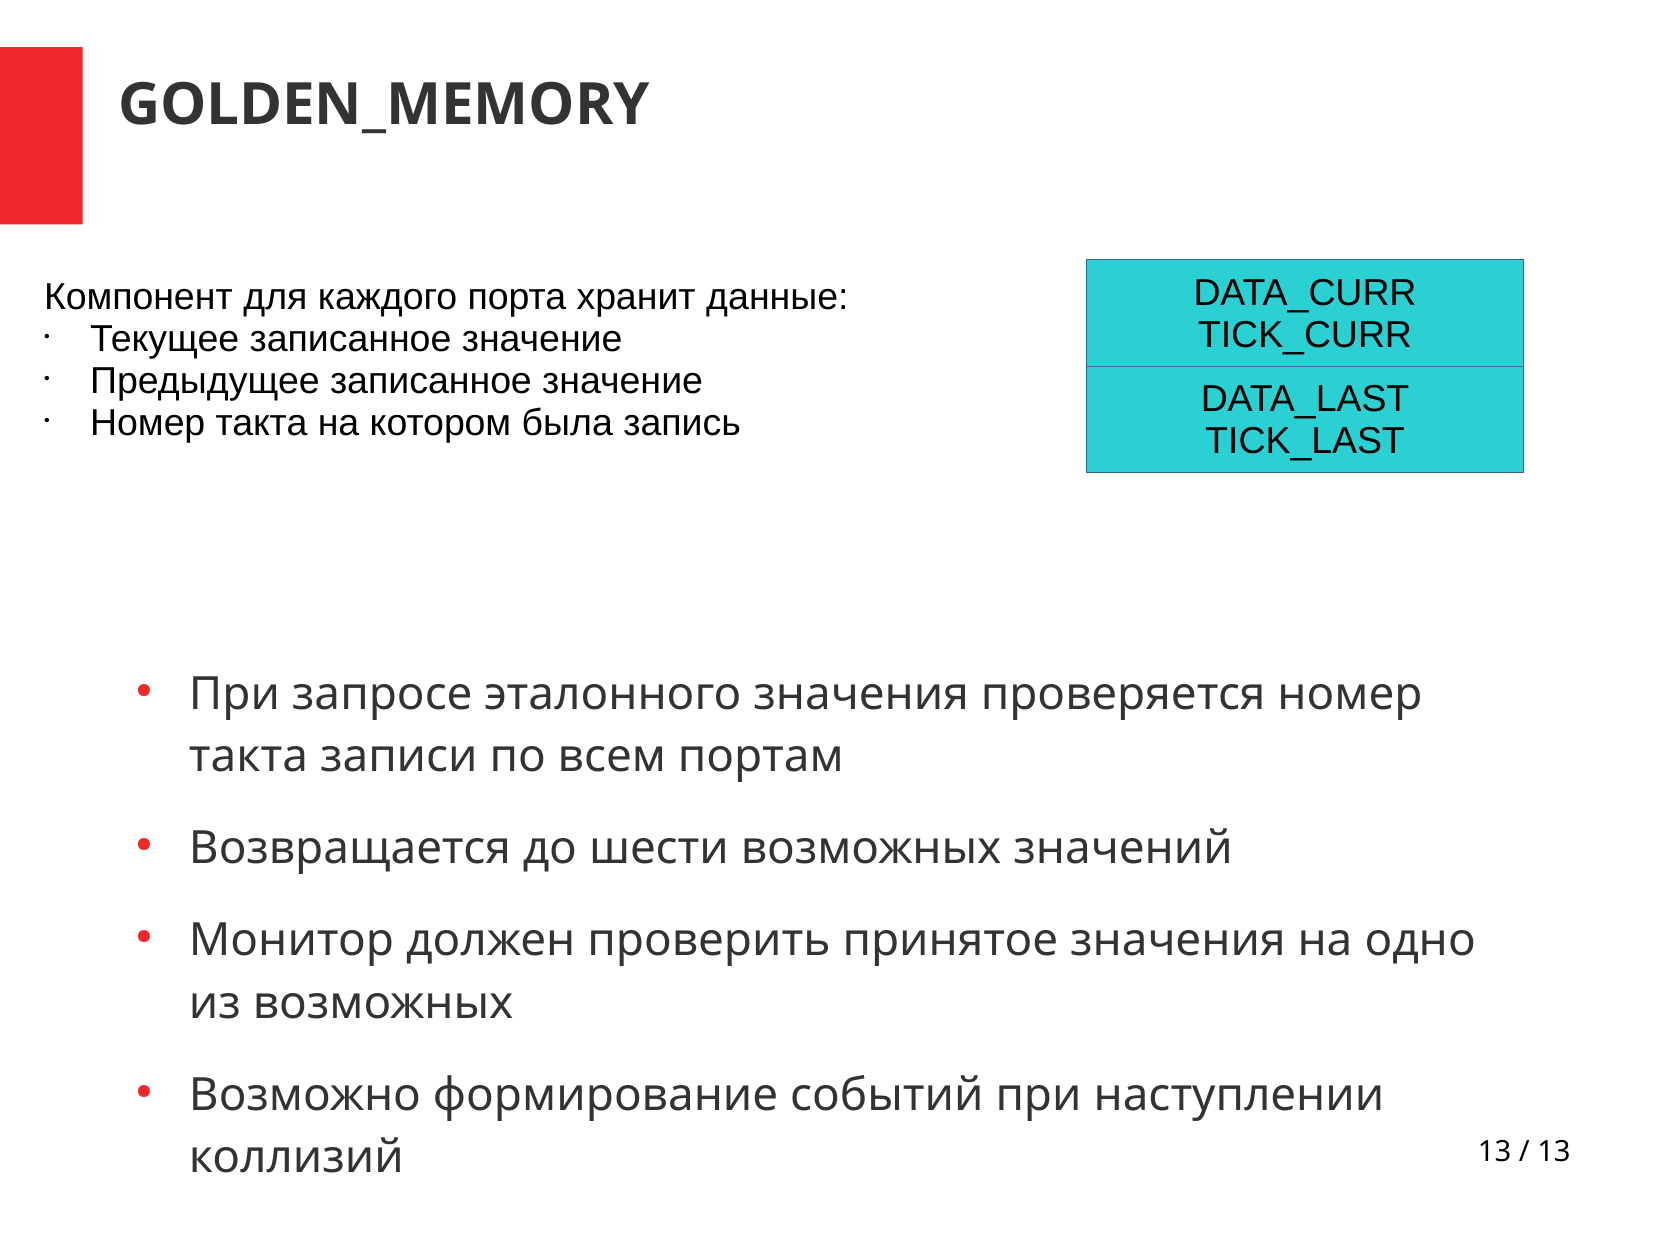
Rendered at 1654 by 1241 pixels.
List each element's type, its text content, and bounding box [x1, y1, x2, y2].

title GOLDEN_MEMORY [118, 49, 1571, 154]
text_box DATA_LAST TICK_LAST [1086, 366, 1524, 473]
list При запросе эталонного значения проверяется номер такта записи по всем портам Возвращается до шести возможных значений Монитор должен проверить принятое значения на одно из возможных Возможно формирование событий при наступлении коллизий [118, 568, 1536, 863]
text_box Компонент для каждого порта хранит данные: Текущее записанное значение Предыдущее записанное значение Номер такта на котором была запись [29, 268, 865, 450]
text_box DATA_CURR TICK_CURR [1086, 259, 1524, 366]
